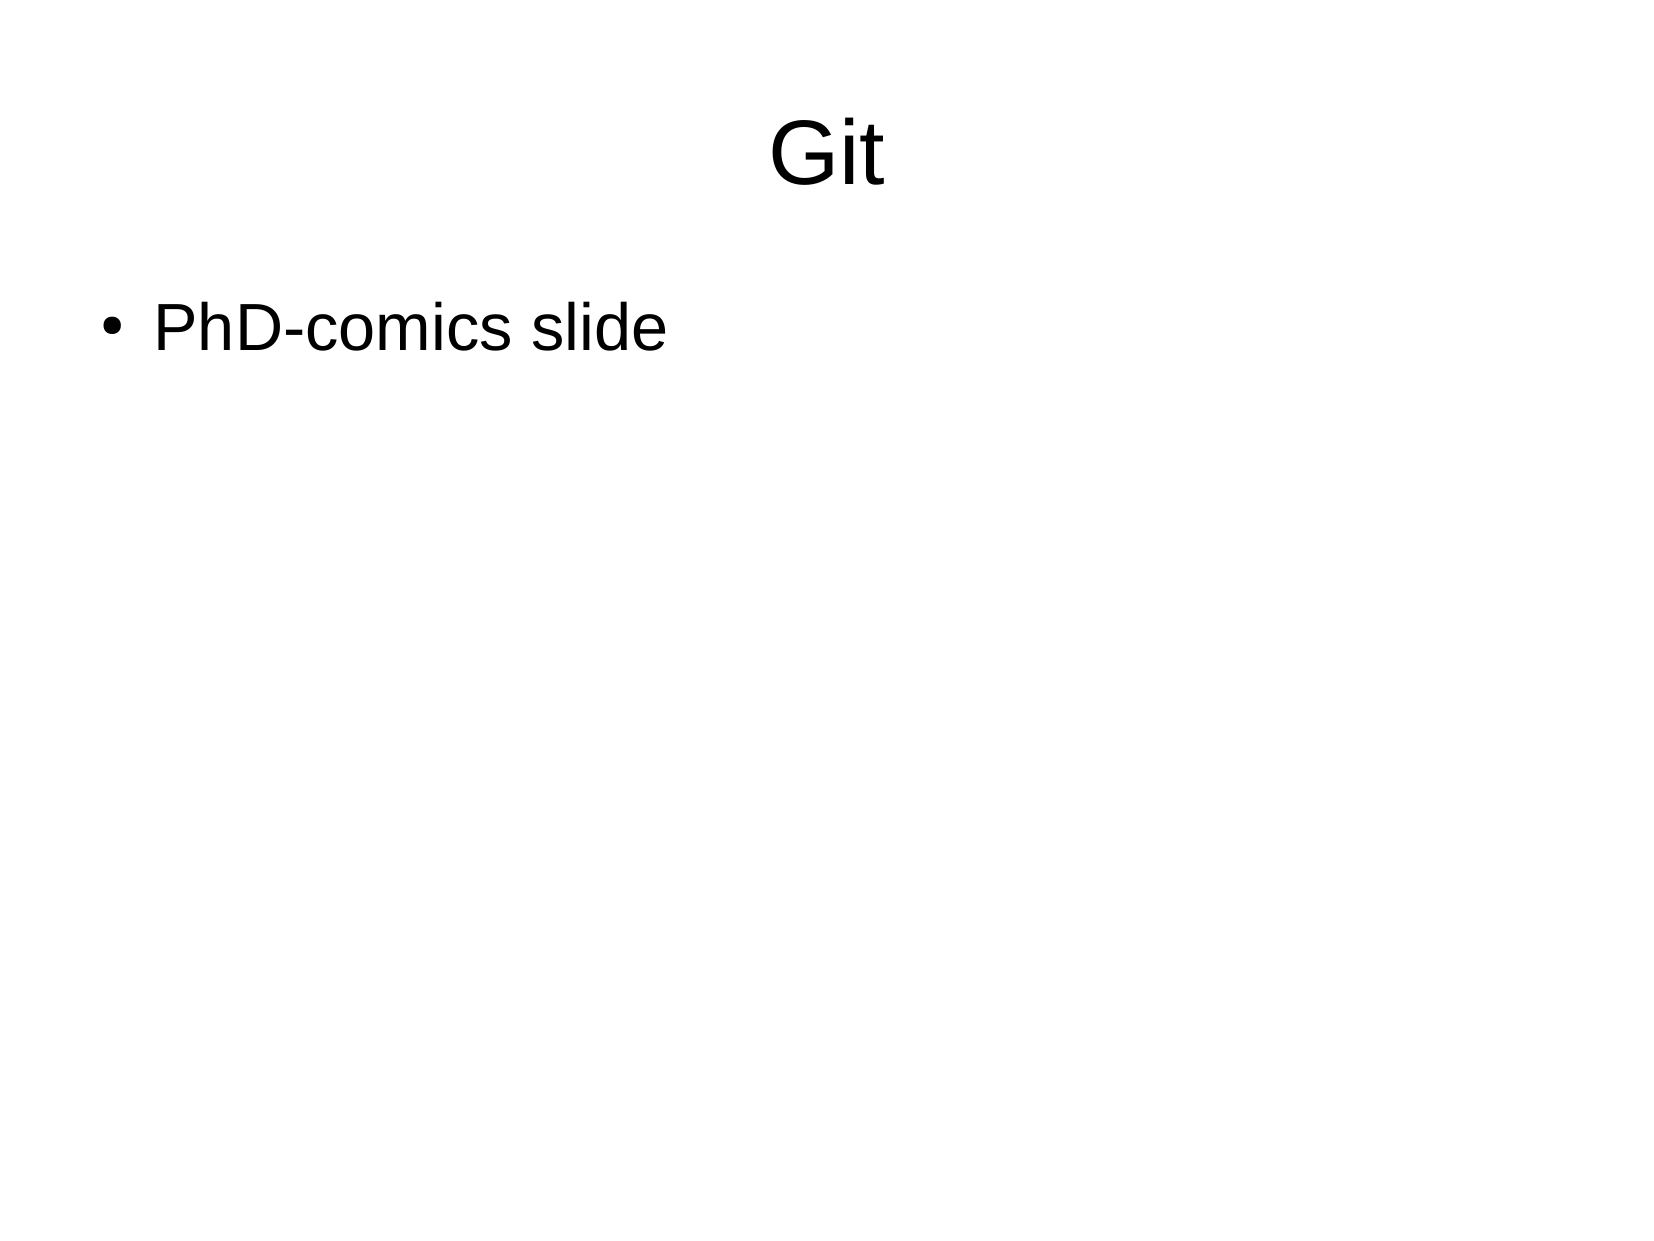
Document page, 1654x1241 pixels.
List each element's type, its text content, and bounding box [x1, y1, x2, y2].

title Git [82, 49, 1571, 257]
list PhD-comics slide [82, 290, 1538, 1010]
